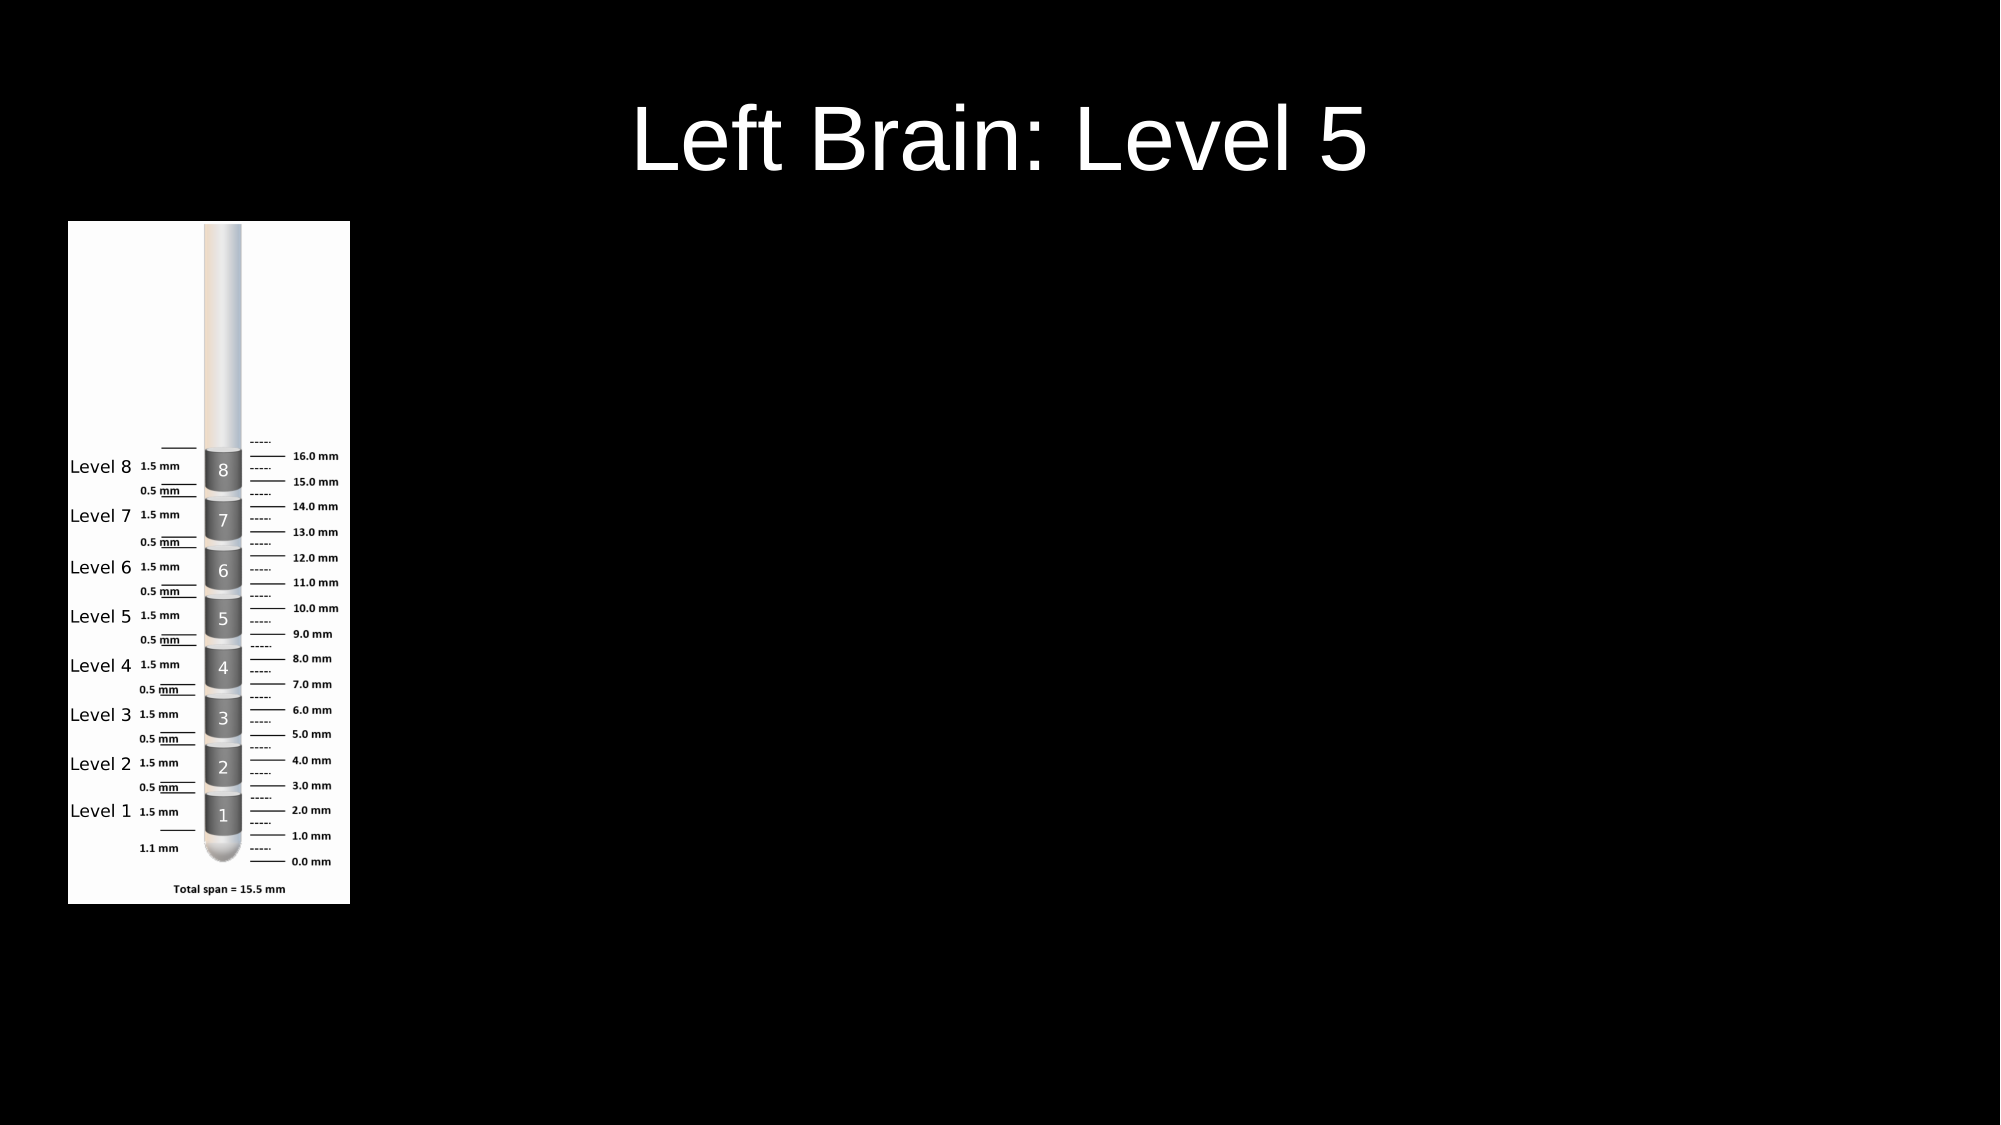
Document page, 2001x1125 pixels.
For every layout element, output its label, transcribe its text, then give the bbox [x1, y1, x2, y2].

picture [68, 221, 350, 904]
title Left Brain: Level 5 [99, 44, 1900, 233]
